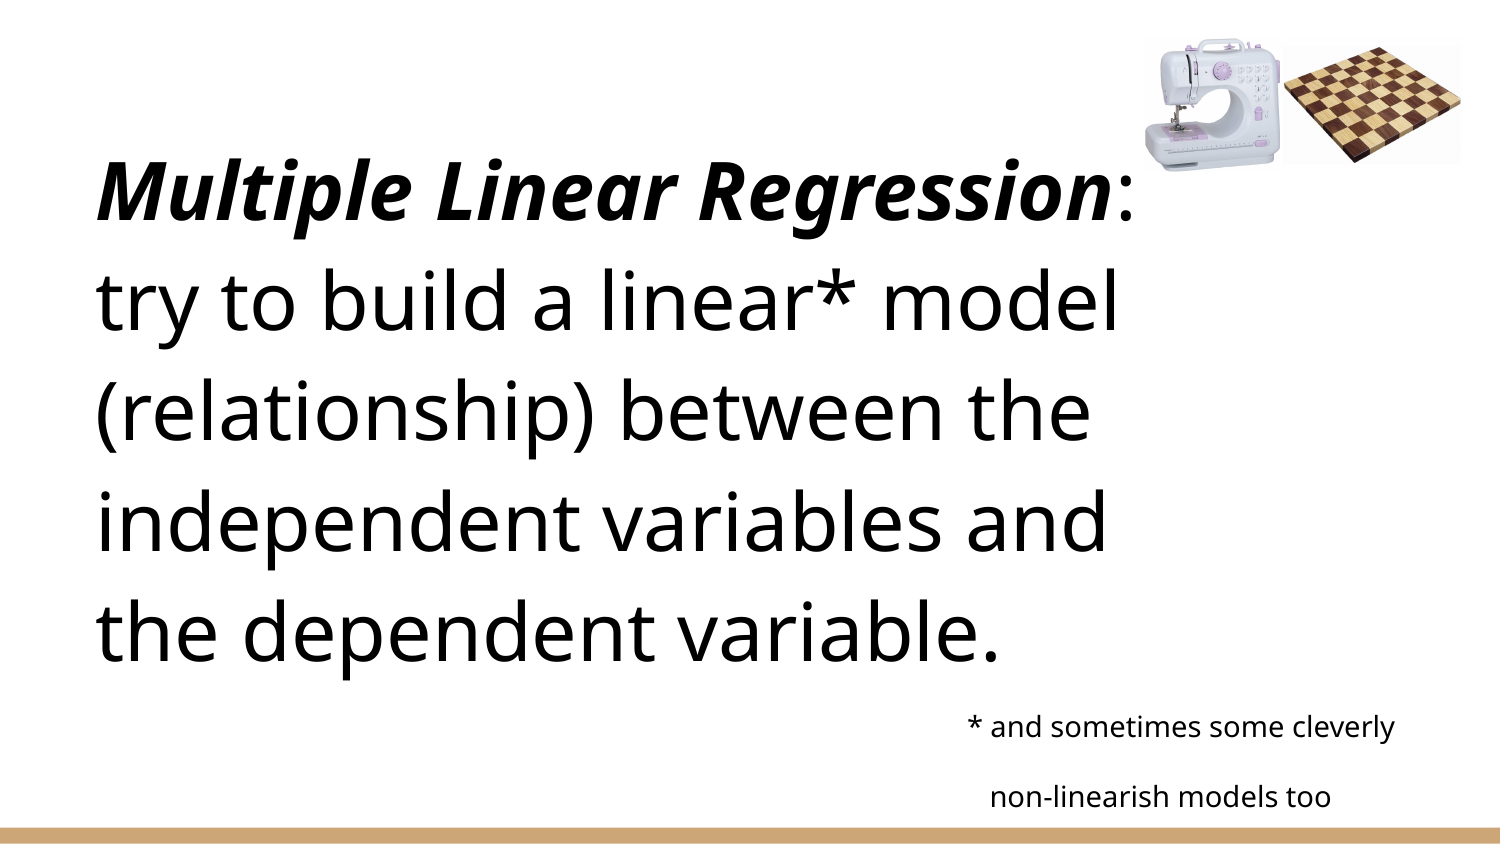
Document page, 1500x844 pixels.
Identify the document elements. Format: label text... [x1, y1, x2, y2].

text_box * and sometimes some cleverly non-linearish models too [952, 693, 1416, 829]
picture [1145, 36, 1463, 173]
title Multiple Linear Regression: try to build a linear* model (relationship) between the independent variables and the dependent variable. [80, 73, 1183, 745]
